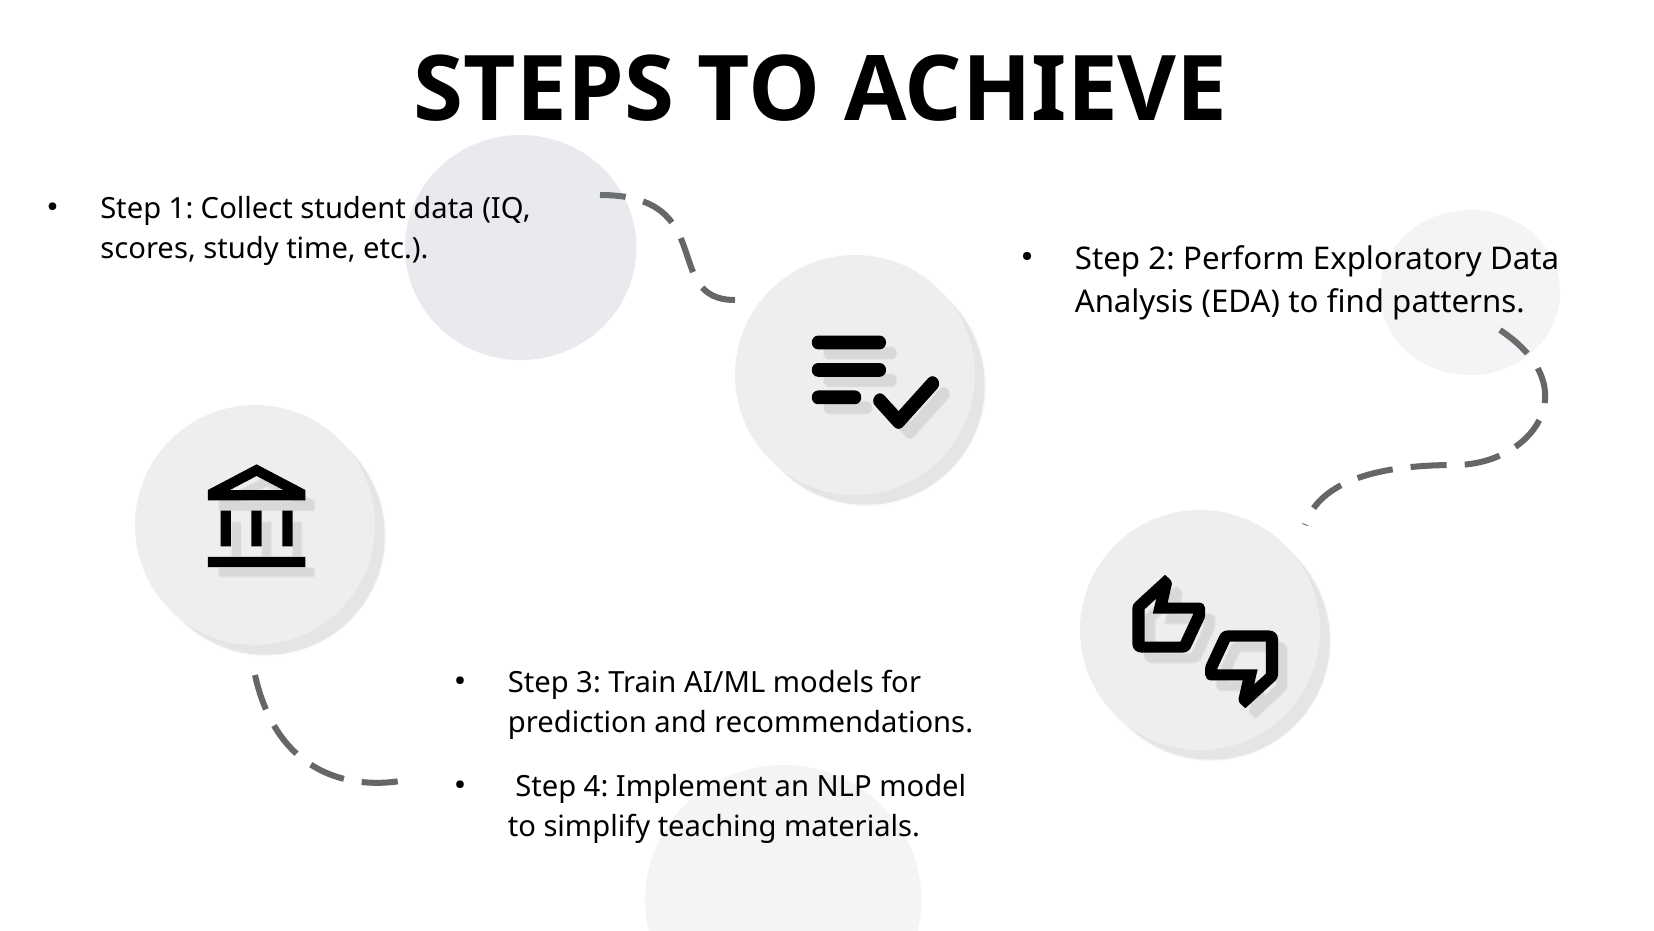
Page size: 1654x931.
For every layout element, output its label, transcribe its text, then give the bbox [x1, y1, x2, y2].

list Step 2: Perform Exploratory Data Analysis (EDA) to find patterns. [1003, 236, 1565, 455]
picture [195, 456, 324, 586]
picture [796, 291, 952, 463]
title STEPS TO ACHIEVE [76, 23, 1565, 148]
list Step 3: Train AI/ML models for prediction and recommendations. Step 4: Implement an NLP model to simplify teaching materials. [437, 661, 999, 880]
list Step 1: Collect student data (IQ, scores, study time, etc.). [29, 187, 591, 407]
picture [1129, 572, 1282, 712]
text_box [423, 148, 637, 337]
